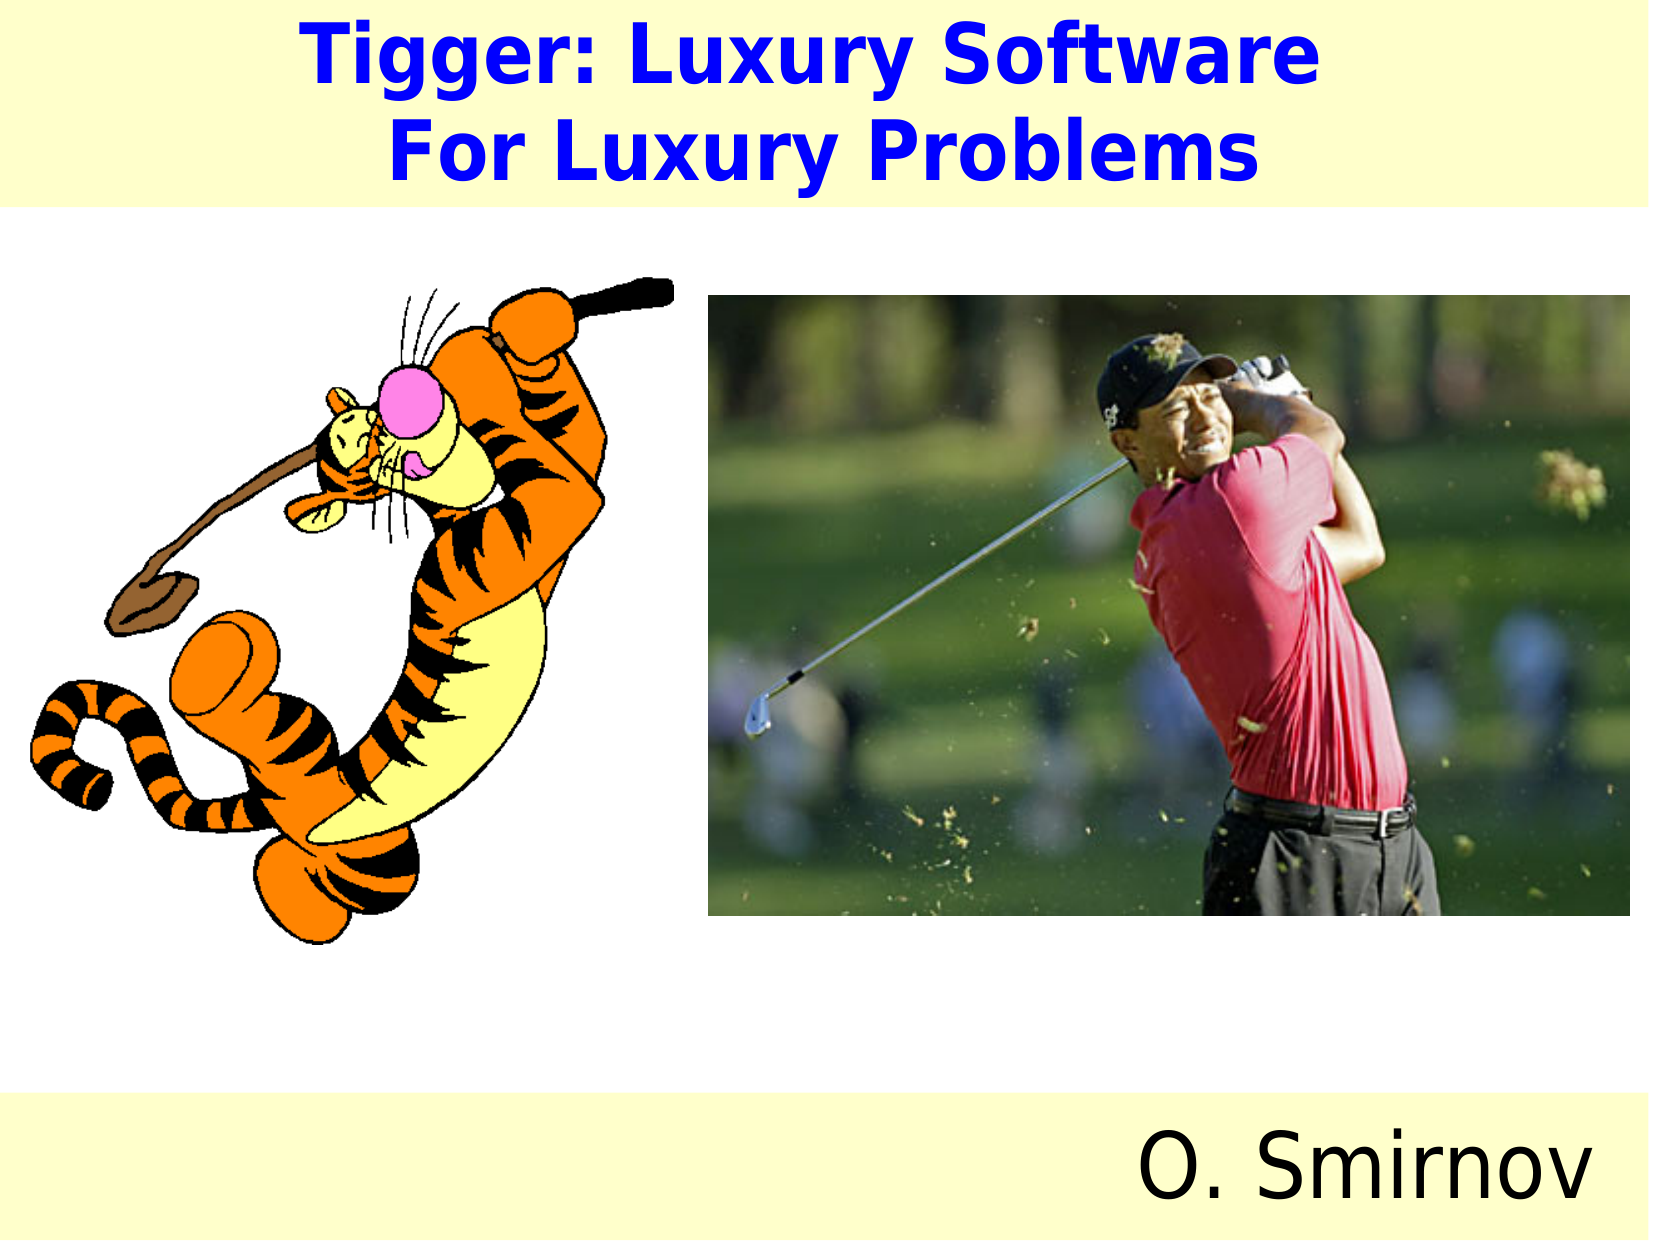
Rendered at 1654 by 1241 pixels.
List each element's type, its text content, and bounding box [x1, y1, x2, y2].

title O. Smirnov [0, 1092, 1649, 1241]
title Tigger: Luxury Software For Luxury Problems [0, 0, 1649, 208]
picture [708, 295, 1630, 916]
picture [29, 276, 674, 945]
